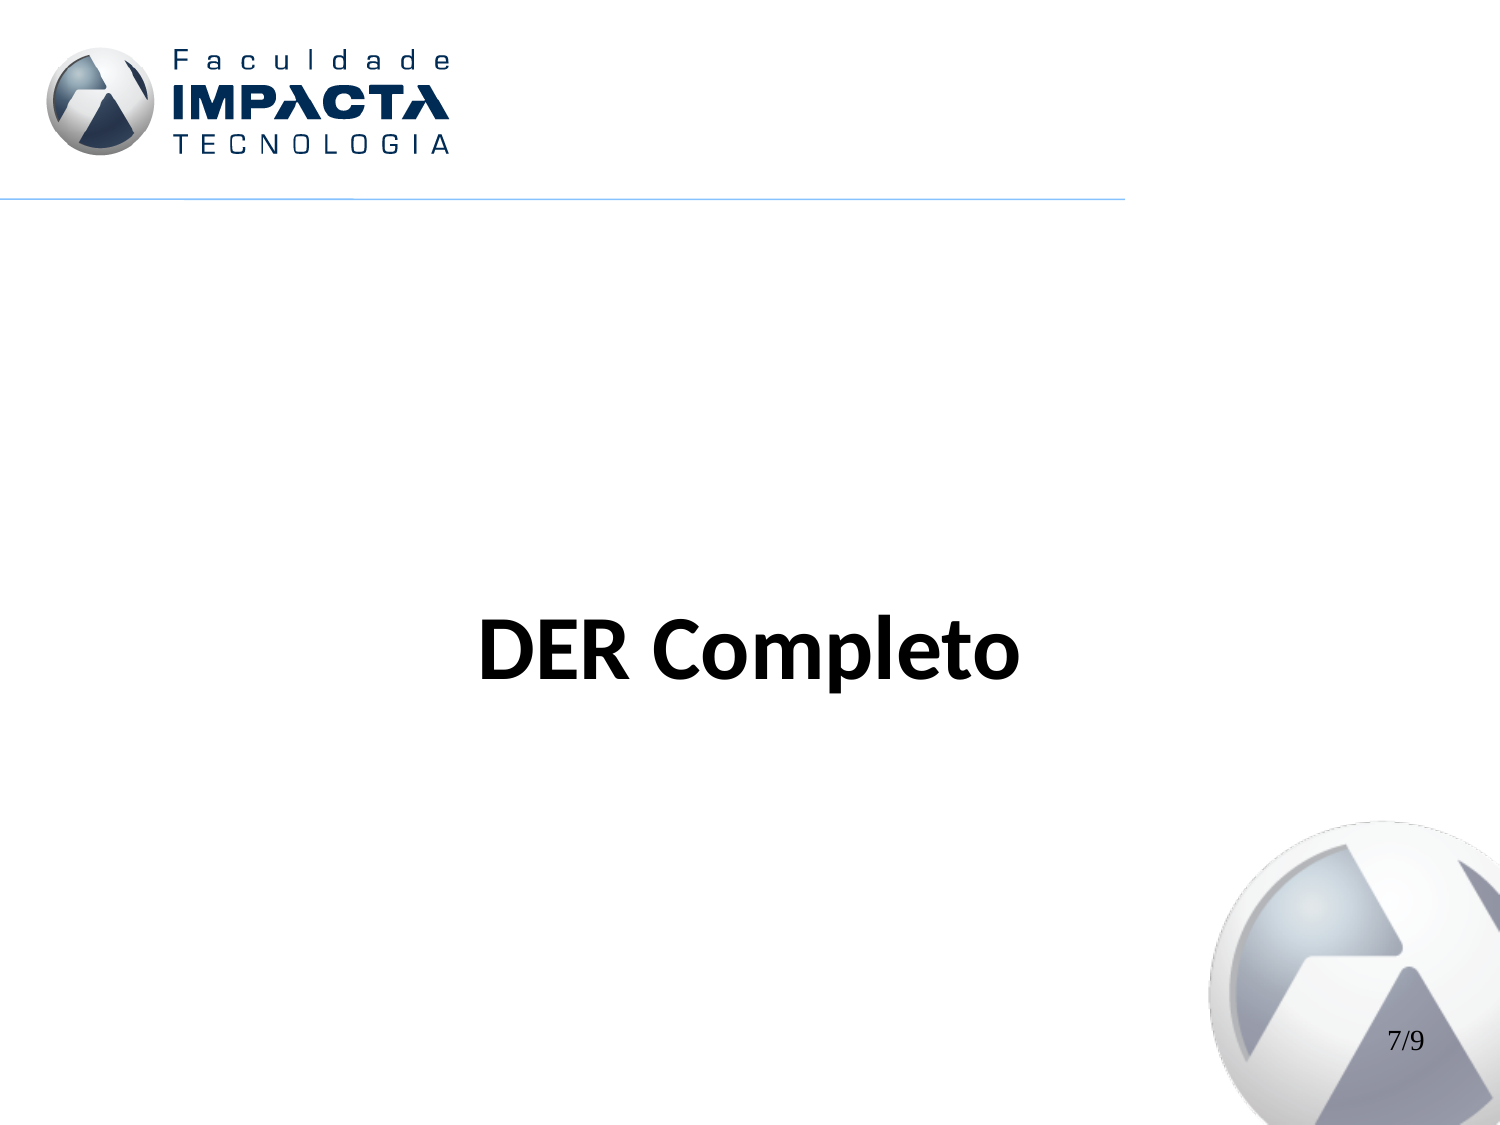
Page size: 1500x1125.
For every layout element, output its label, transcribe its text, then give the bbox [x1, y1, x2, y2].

picture [35, 35, 458, 164]
picture [1206, 787, 1500, 1125]
list DER Completo [29, 219, 1471, 1094]
